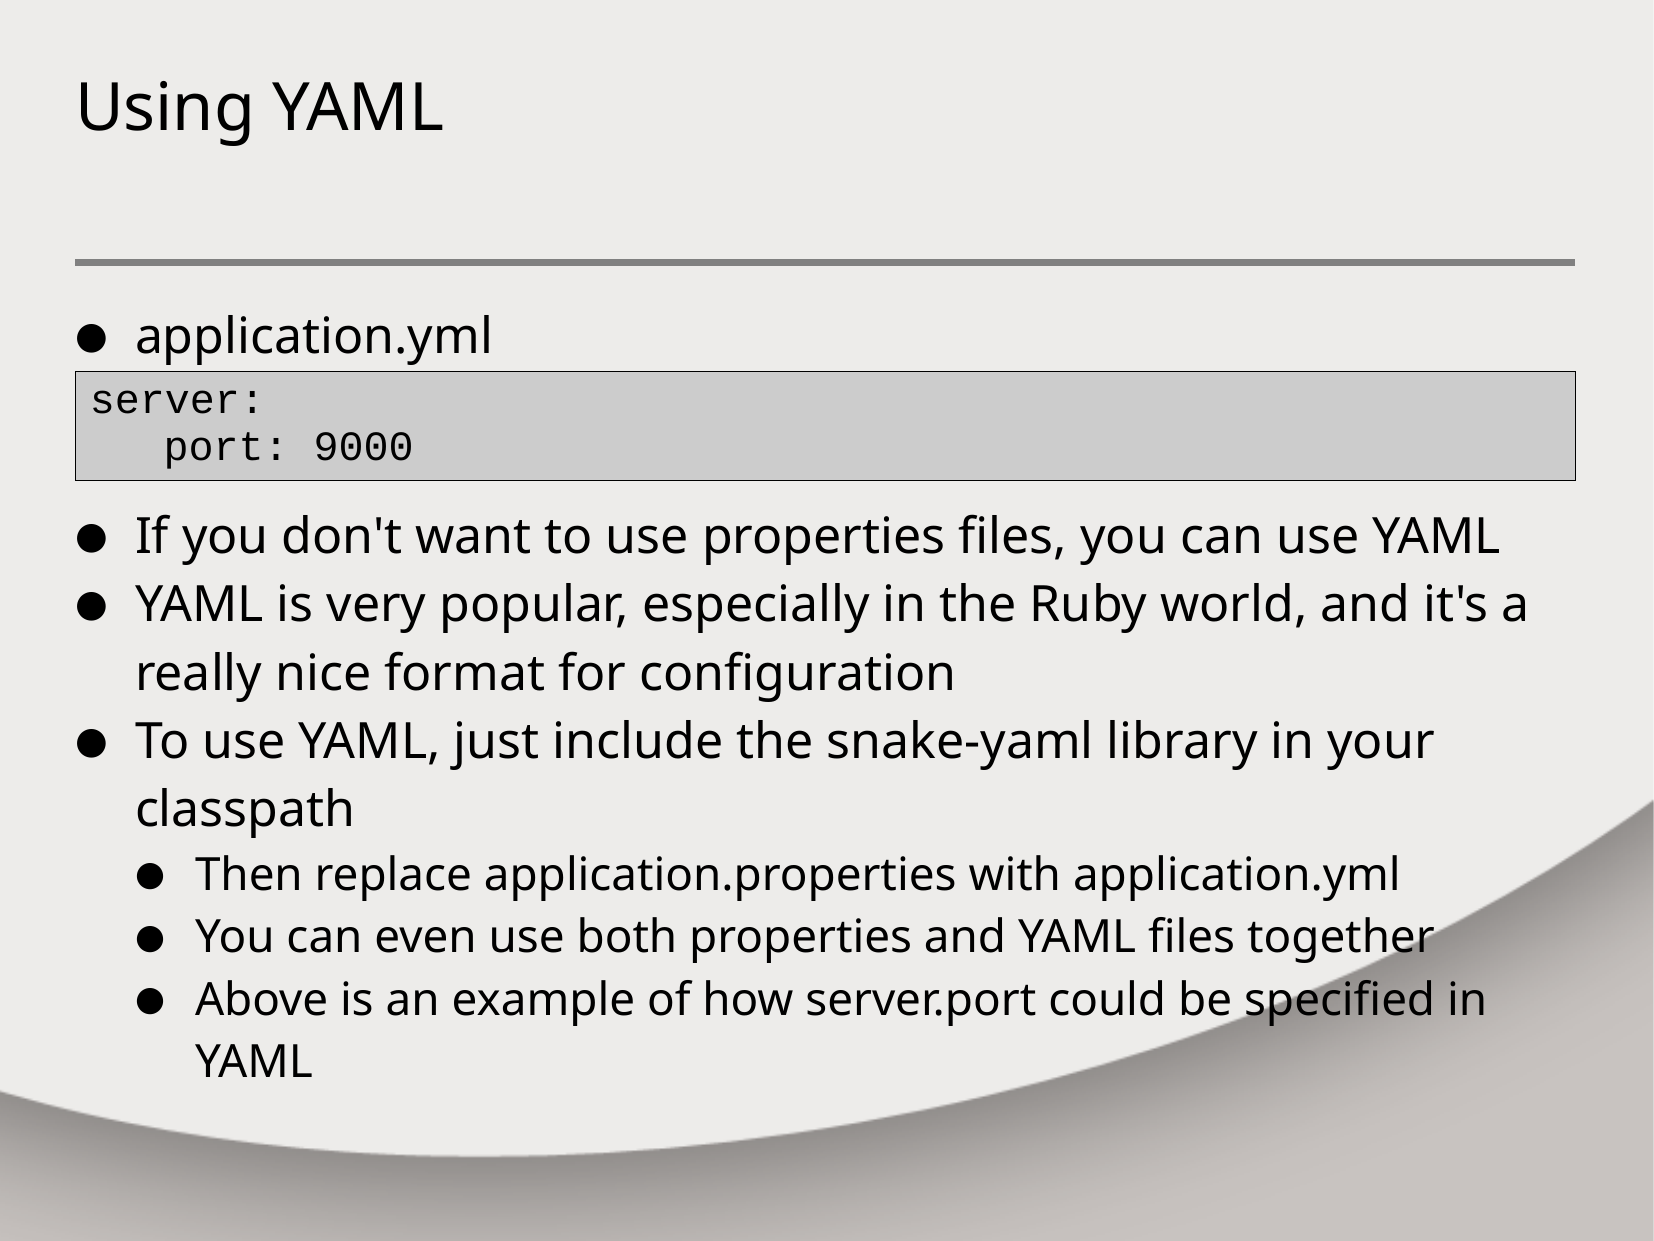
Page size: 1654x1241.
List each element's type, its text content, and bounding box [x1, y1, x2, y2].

picture [0, 0, 1654, 1241]
title Using YAML [75, 75, 1576, 226]
list application.yml If you don't want to use properties files, you can use YAML YAML is very popular, especially in the Ruby world, and it's a really nice format for configuration To use YAML, just include the snake-yaml library in your classpath Then replace application.properties with application.yml You can even use both properties and YAML files together Above is an example of how server.port could be specified in YAML [75, 299, 1576, 1163]
